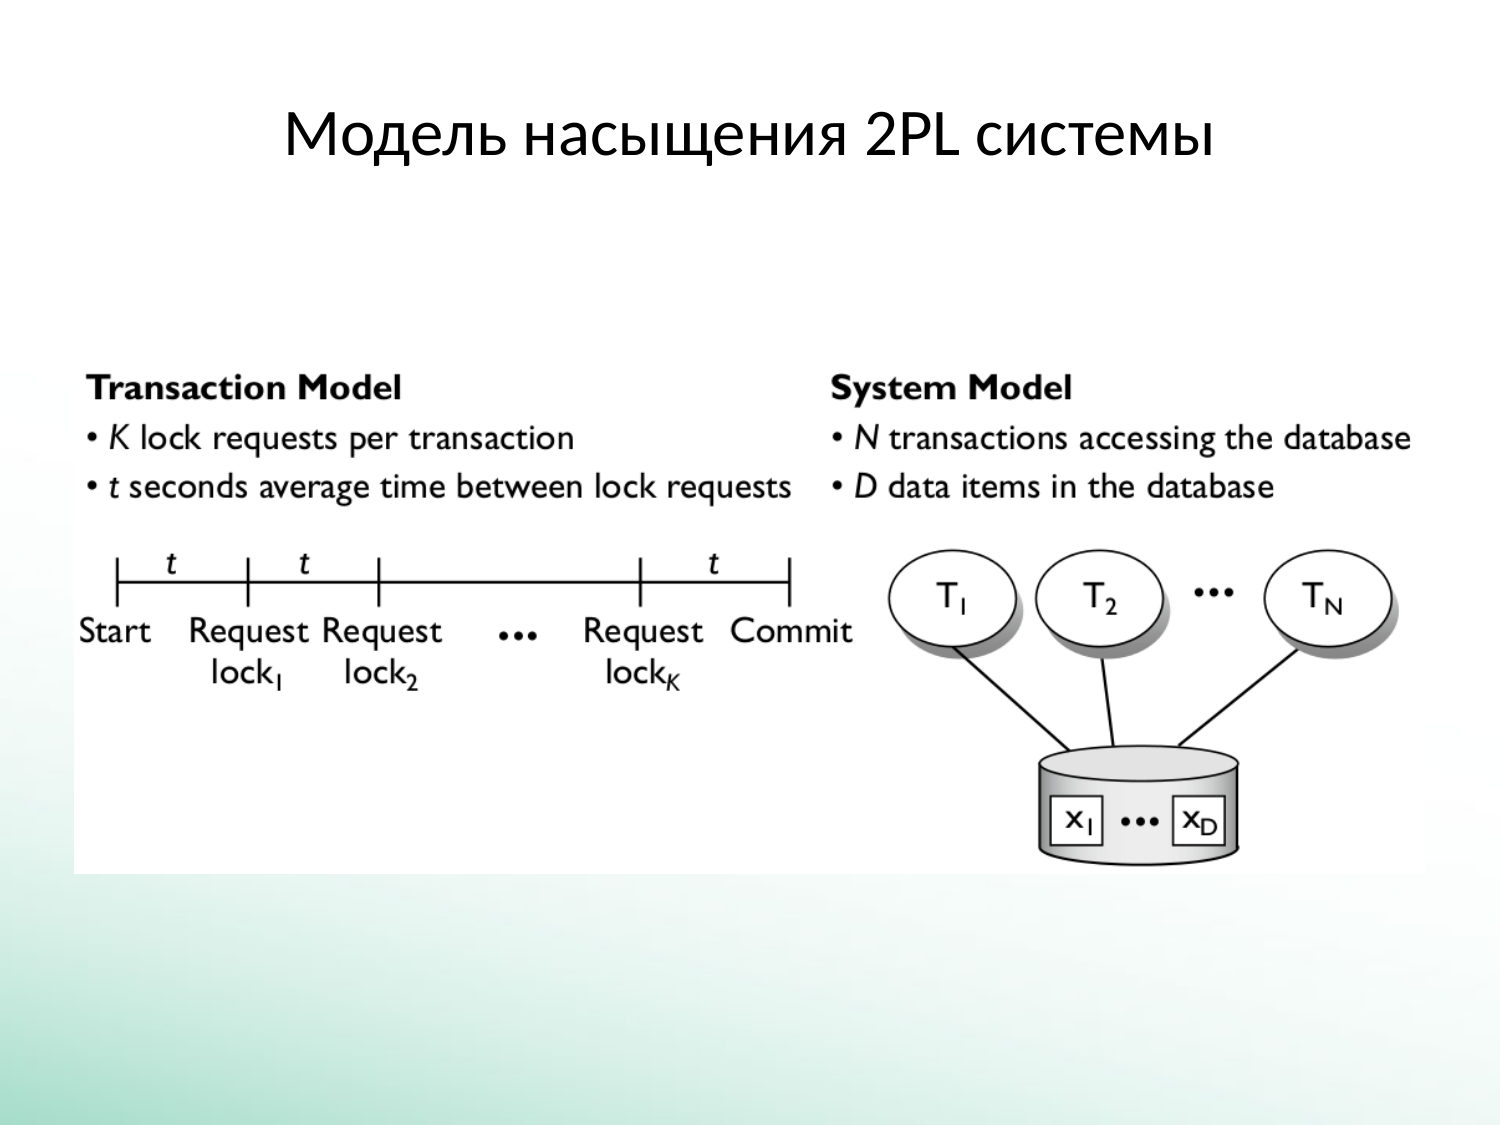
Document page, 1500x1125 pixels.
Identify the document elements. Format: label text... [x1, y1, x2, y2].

title Модель насыщения 2PL системы [75, 45, 1425, 233]
picture [0, 0, 1500, 1125]
